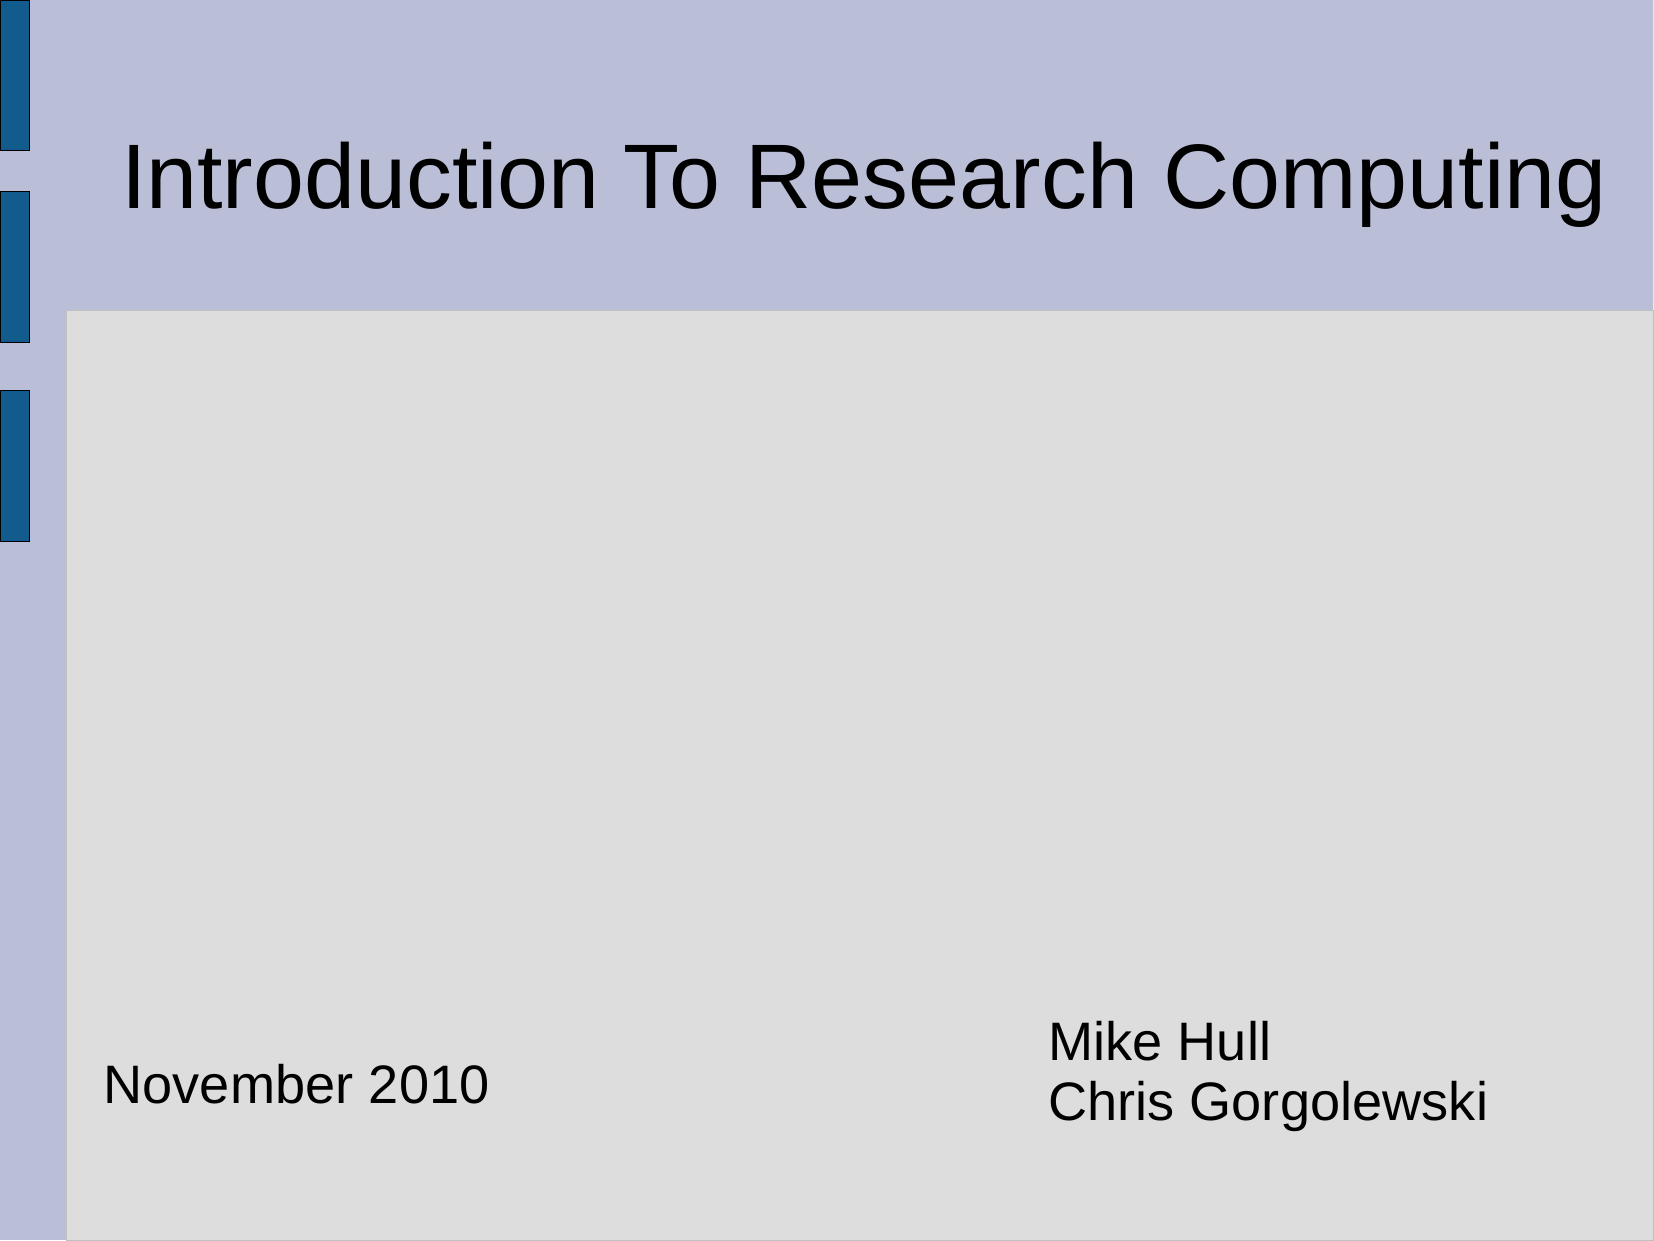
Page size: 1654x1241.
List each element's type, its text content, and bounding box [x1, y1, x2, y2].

text_box Mike Hull Chris Gorgolewski [1033, 1003, 1504, 1140]
text_box Introduction To Research Computing [106, 118, 1624, 236]
text_box November 2010 [88, 1046, 505, 1123]
